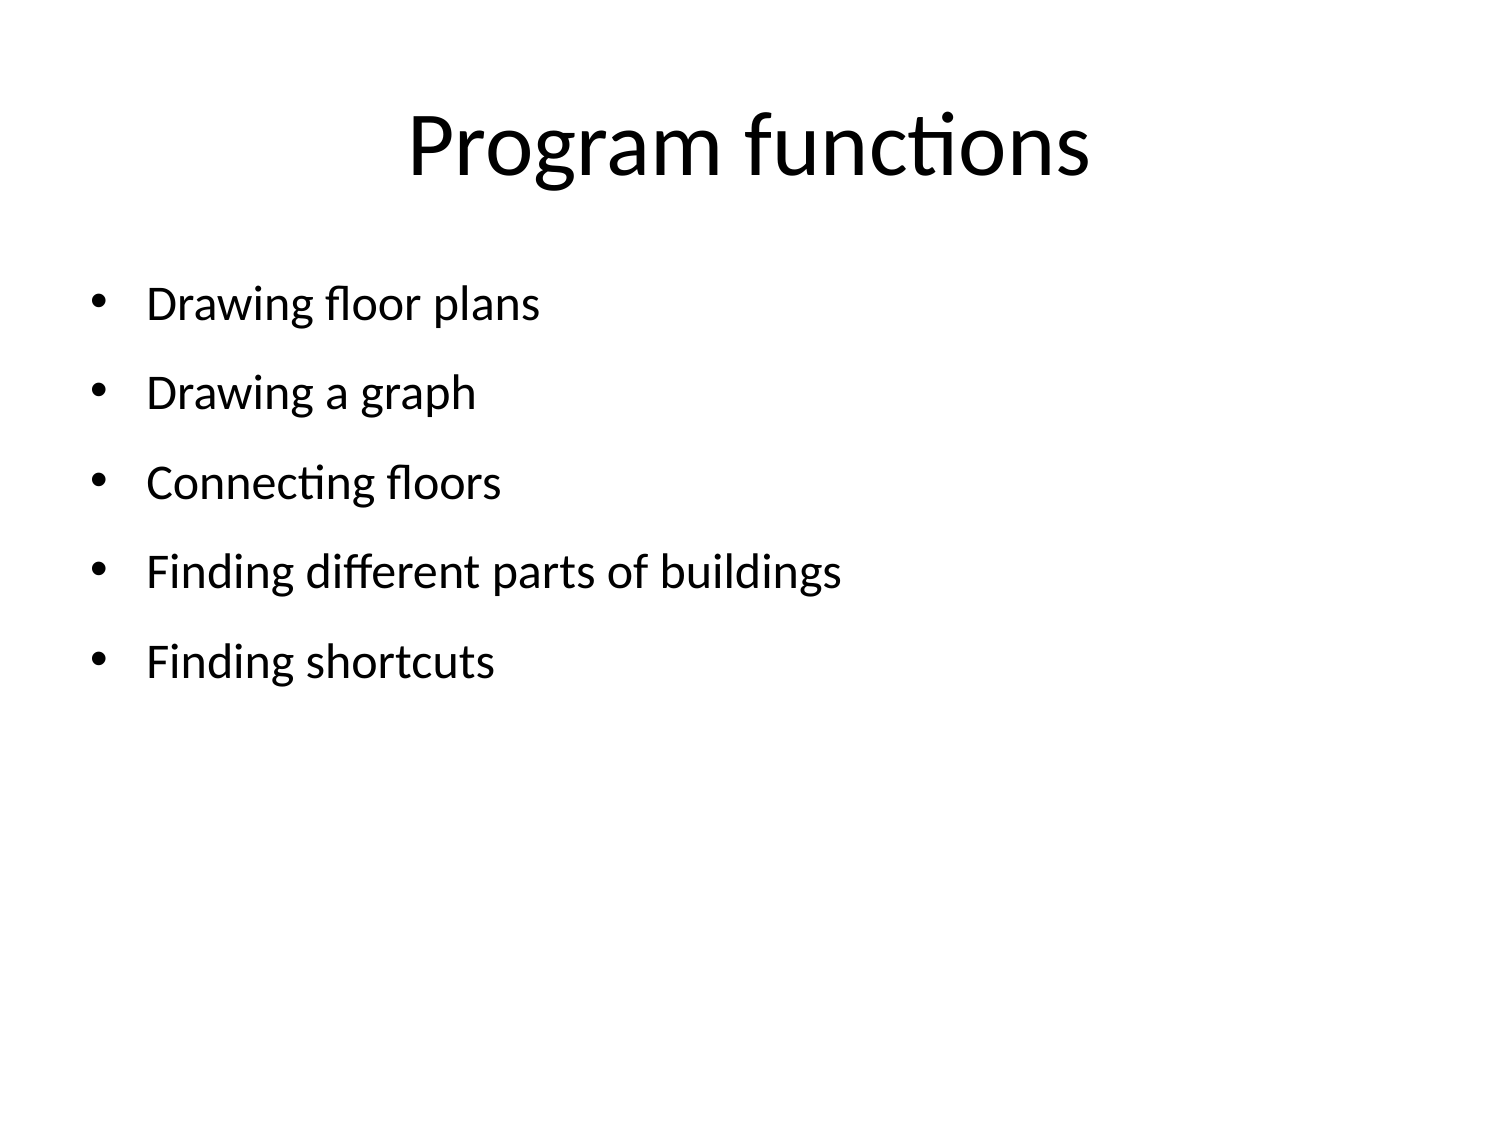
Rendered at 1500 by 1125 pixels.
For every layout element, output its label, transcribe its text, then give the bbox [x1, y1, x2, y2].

title Program functions [75, 45, 1425, 233]
list Drawing floor plans Drawing a graph Connecting floors Finding different parts of buildings Finding shortcuts [75, 262, 1425, 1005]
